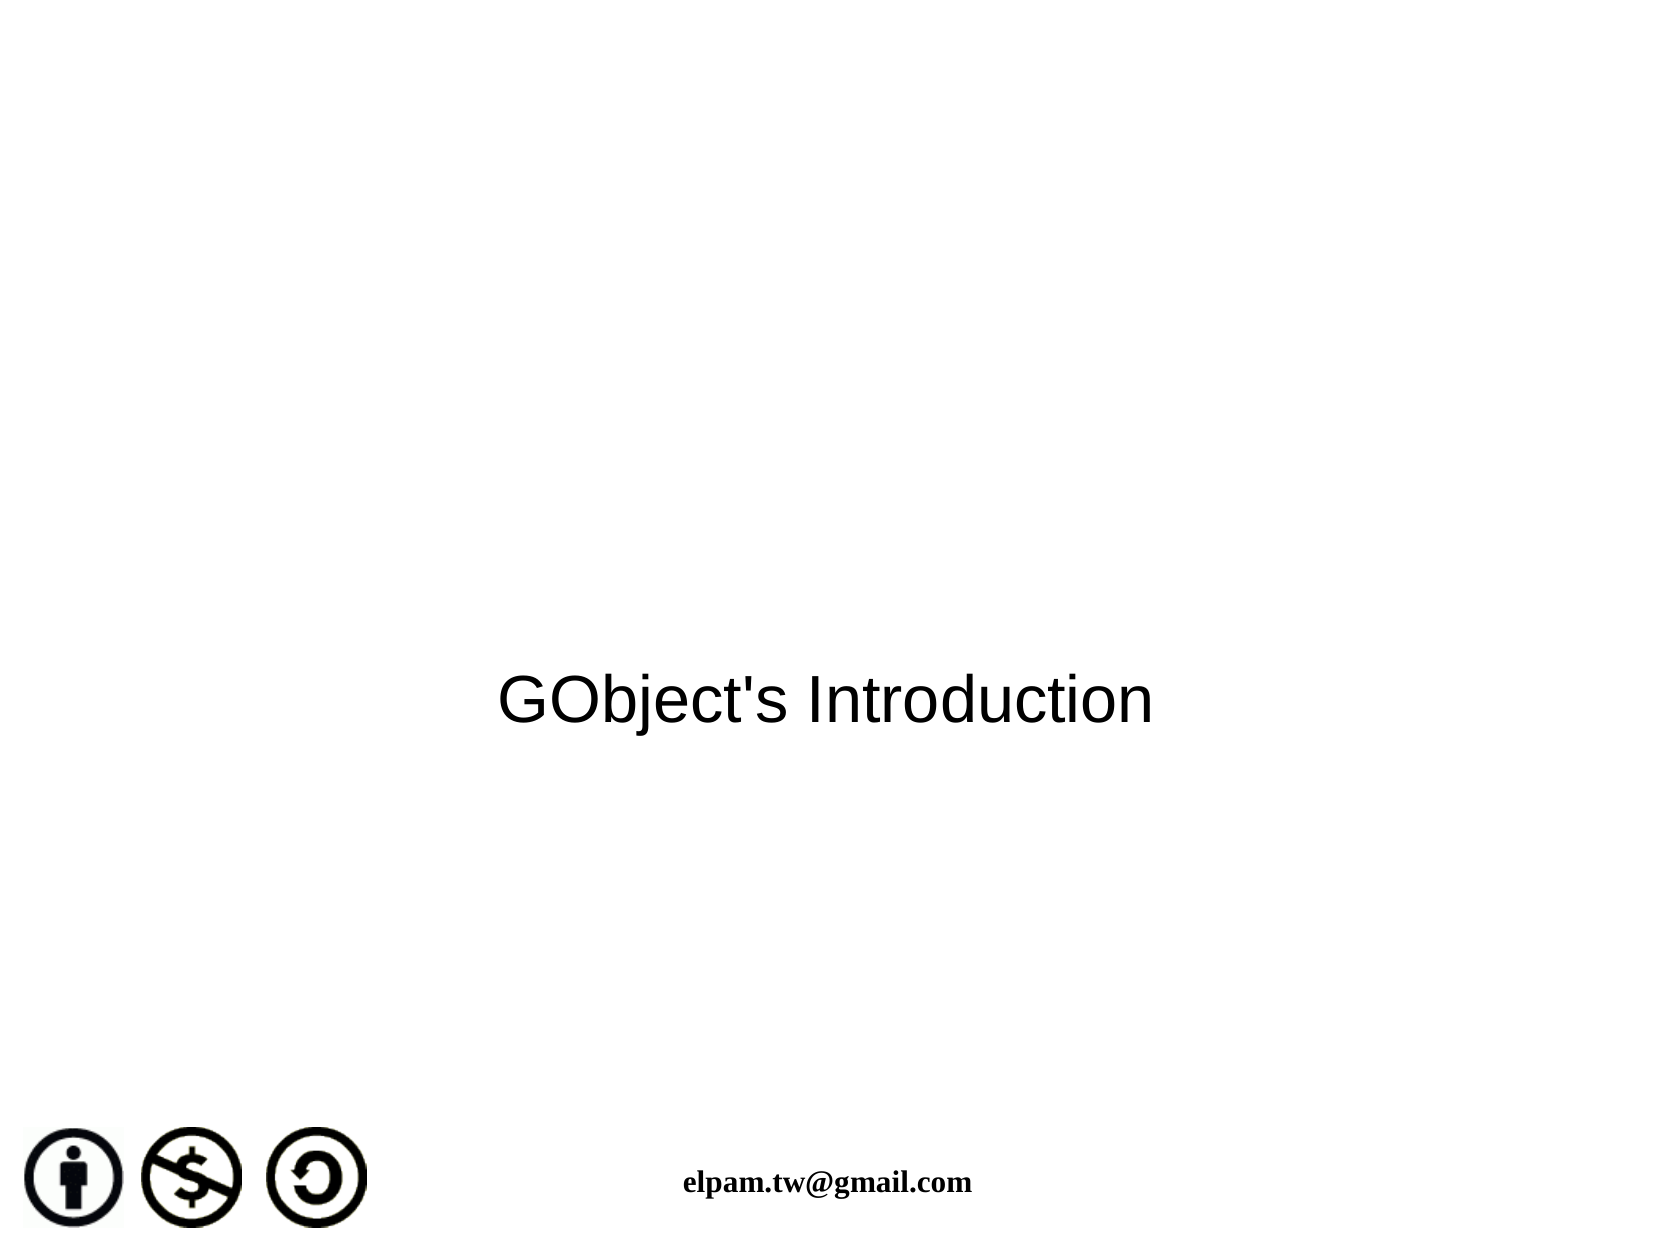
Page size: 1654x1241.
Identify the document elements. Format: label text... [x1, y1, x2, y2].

picture [266, 1127, 367, 1228]
picture [141, 1127, 242, 1228]
subtitle GObject's Introduction [82, 297, 1571, 1102]
picture [23, 1127, 124, 1228]
